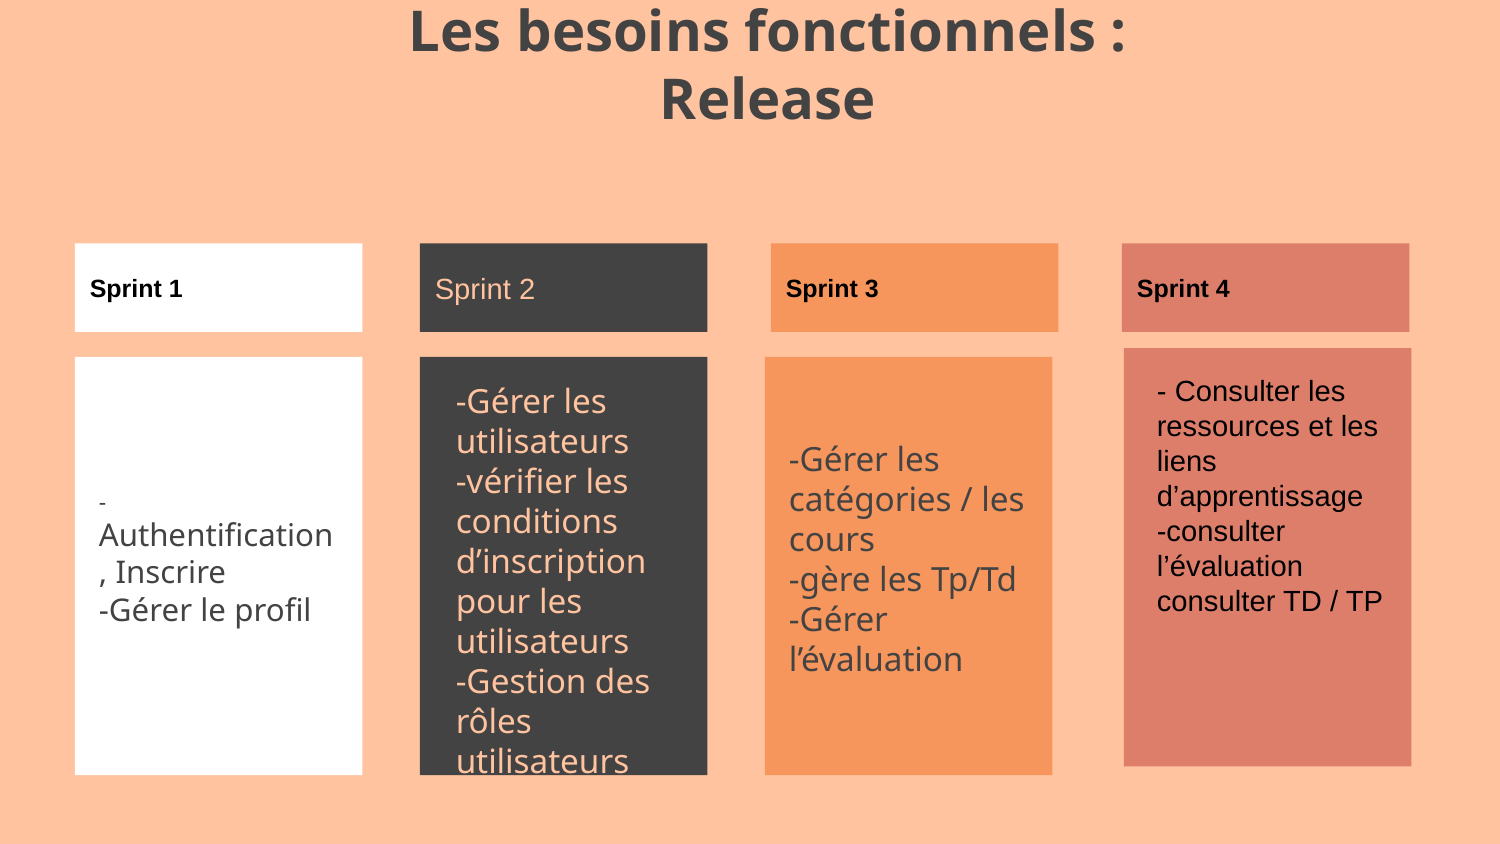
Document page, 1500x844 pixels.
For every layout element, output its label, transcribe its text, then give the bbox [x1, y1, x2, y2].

text_box [419, 356, 708, 776]
text_box -Gérer les catégories / les cours -gère les Tp/Td -Gérer l’évaluation [788, 455, 1029, 660]
text_box [764, 356, 1053, 776]
title Les besoins fonctionnels : Release [67, 38, 1469, 199]
text_box -Gérer les utilisateurs -vérifier les conditions d’inscription pour les utilisateurs -Gestion des rôles utilisateurs [455, 383, 696, 749]
text_box Sprint 2 [419, 243, 708, 332]
text_box Sprint 1 [74, 243, 363, 332]
text_box [74, 356, 363, 776]
text_box Sprint 4 [1121, 243, 1410, 332]
text_box Sprint 3 [770, 243, 1059, 332]
text_box [1123, 348, 1412, 767]
text_box - Consulter les ressources et les liens d’apprentissage -consulter l’évaluation consulter TD / TP [1141, 357, 1430, 660]
text_box - Authentification , Inscrire -Gérer le profil [98, 374, 339, 740]
